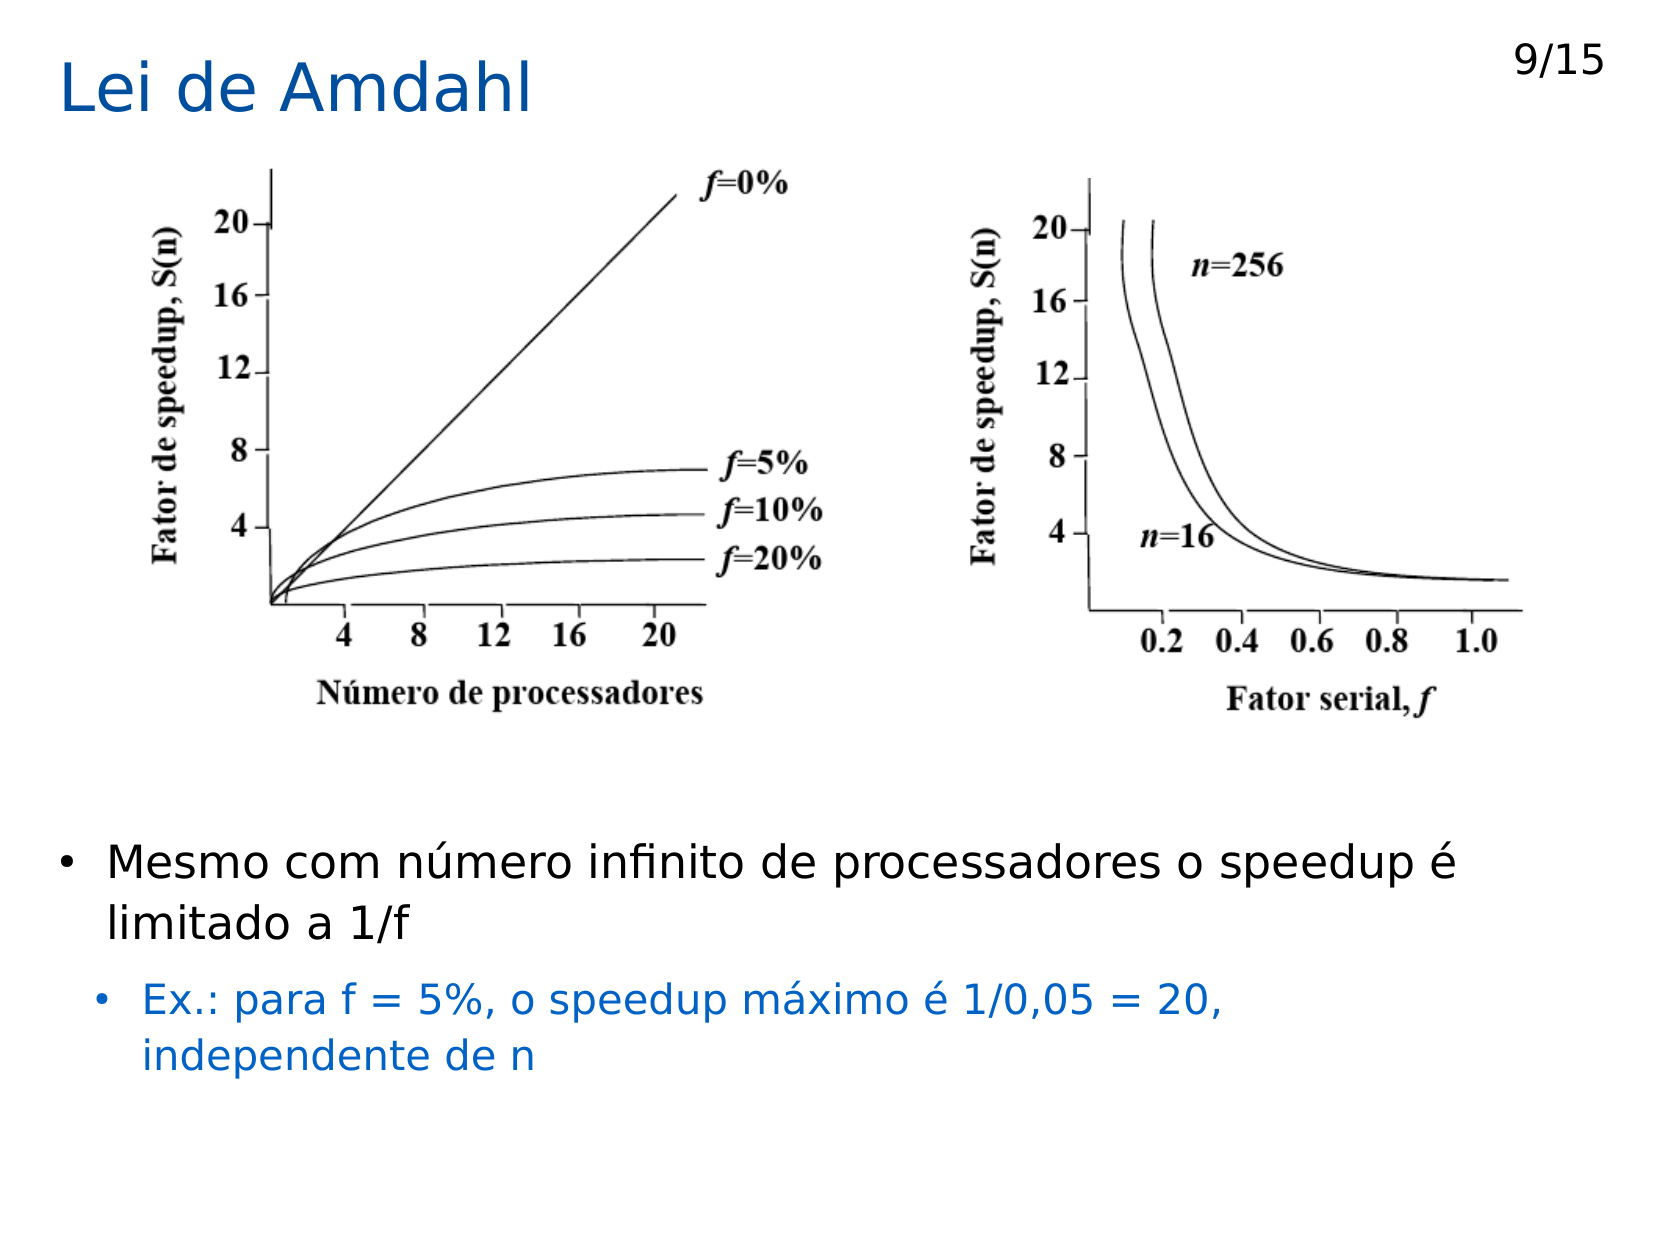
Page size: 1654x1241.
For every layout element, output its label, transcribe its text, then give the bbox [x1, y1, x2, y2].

list Mesmo com número infinito de processadores o speedup é limitado a 1/f Ex.: para f = 5%, o speedup máximo é 1/0,05 = 20, independente de n [59, 828, 1595, 1211]
title Lei de Amdahl [59, 29, 1506, 148]
picture [141, 166, 838, 720]
picture [958, 178, 1526, 726]
